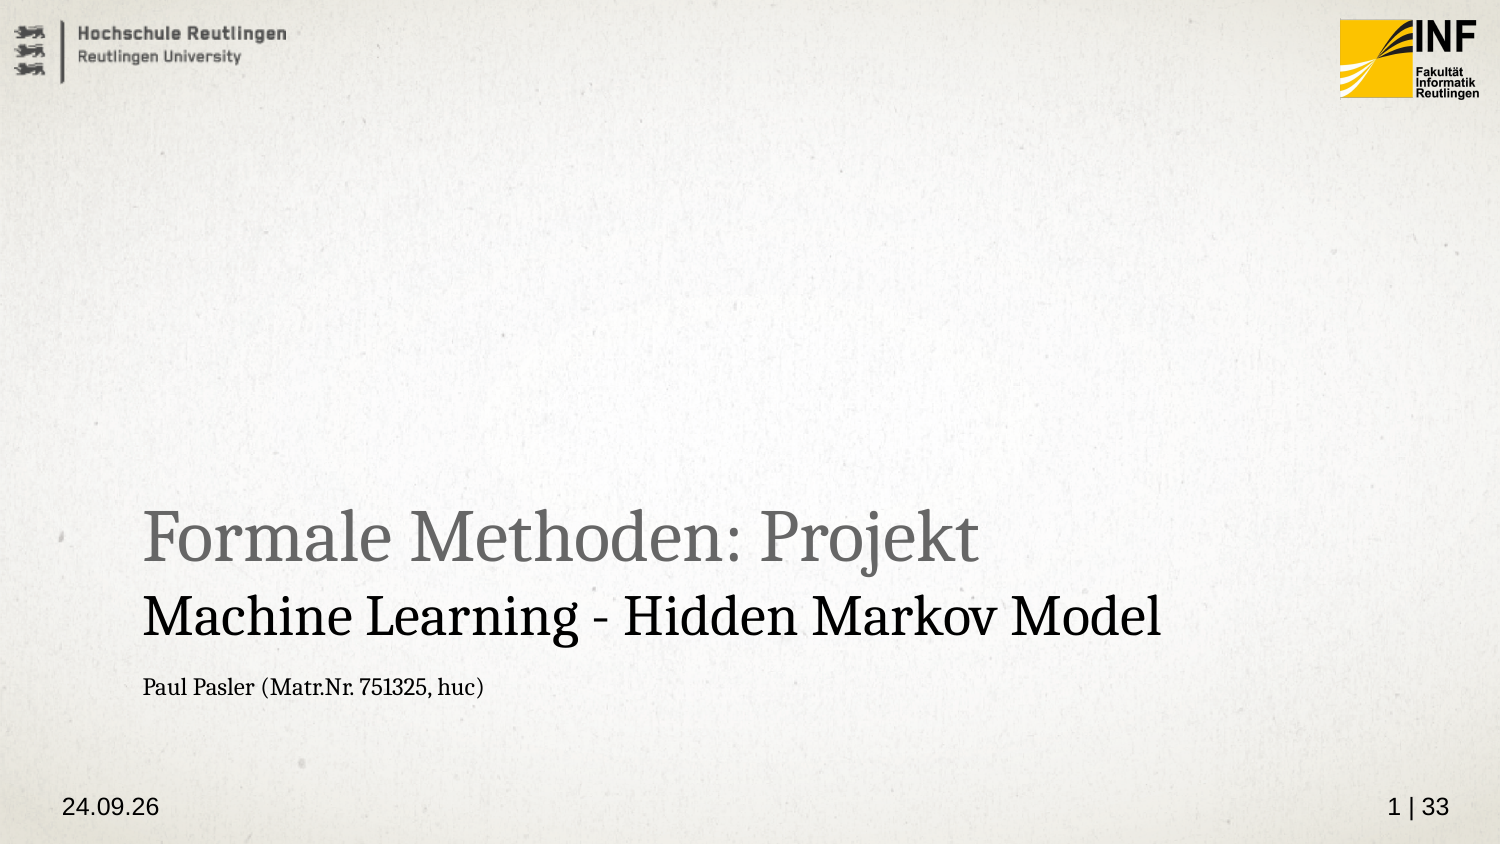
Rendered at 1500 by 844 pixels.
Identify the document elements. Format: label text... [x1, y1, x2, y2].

picture [0, 0, 1500, 844]
subtitle Paul Pasler (Matr.Nr. 751325, huc) [131, 659, 1369, 705]
title Formale Methoden: Projekt Machine Learning - Hidden Markov Model [131, 320, 1415, 658]
